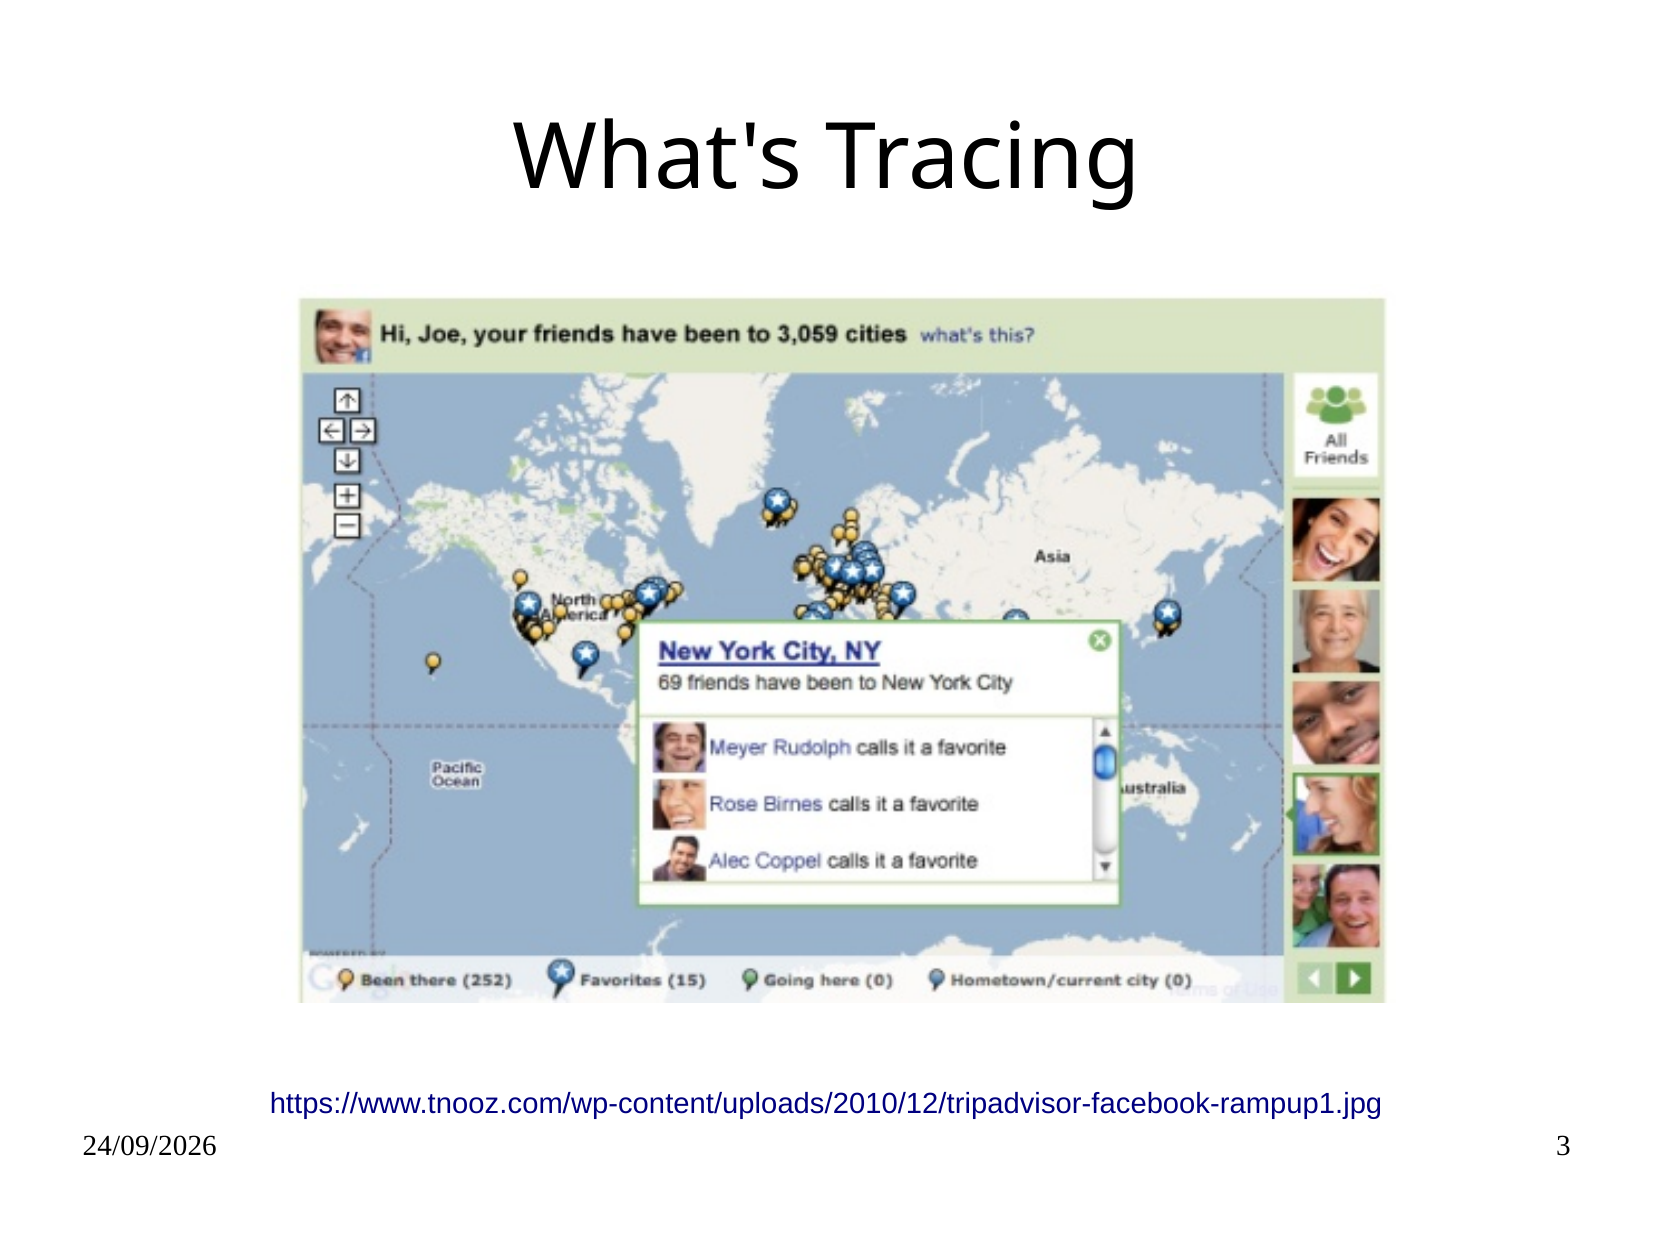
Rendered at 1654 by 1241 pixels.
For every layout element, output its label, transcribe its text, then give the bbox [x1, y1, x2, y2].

title What's Tracing [82, 49, 1571, 257]
text_box https://www.tnooz.com/wp-content/uploads/2010/12/tripadvisor-facebook-rampup1.jpg [255, 1080, 1426, 1128]
picture [281, 284, 1396, 1003]
